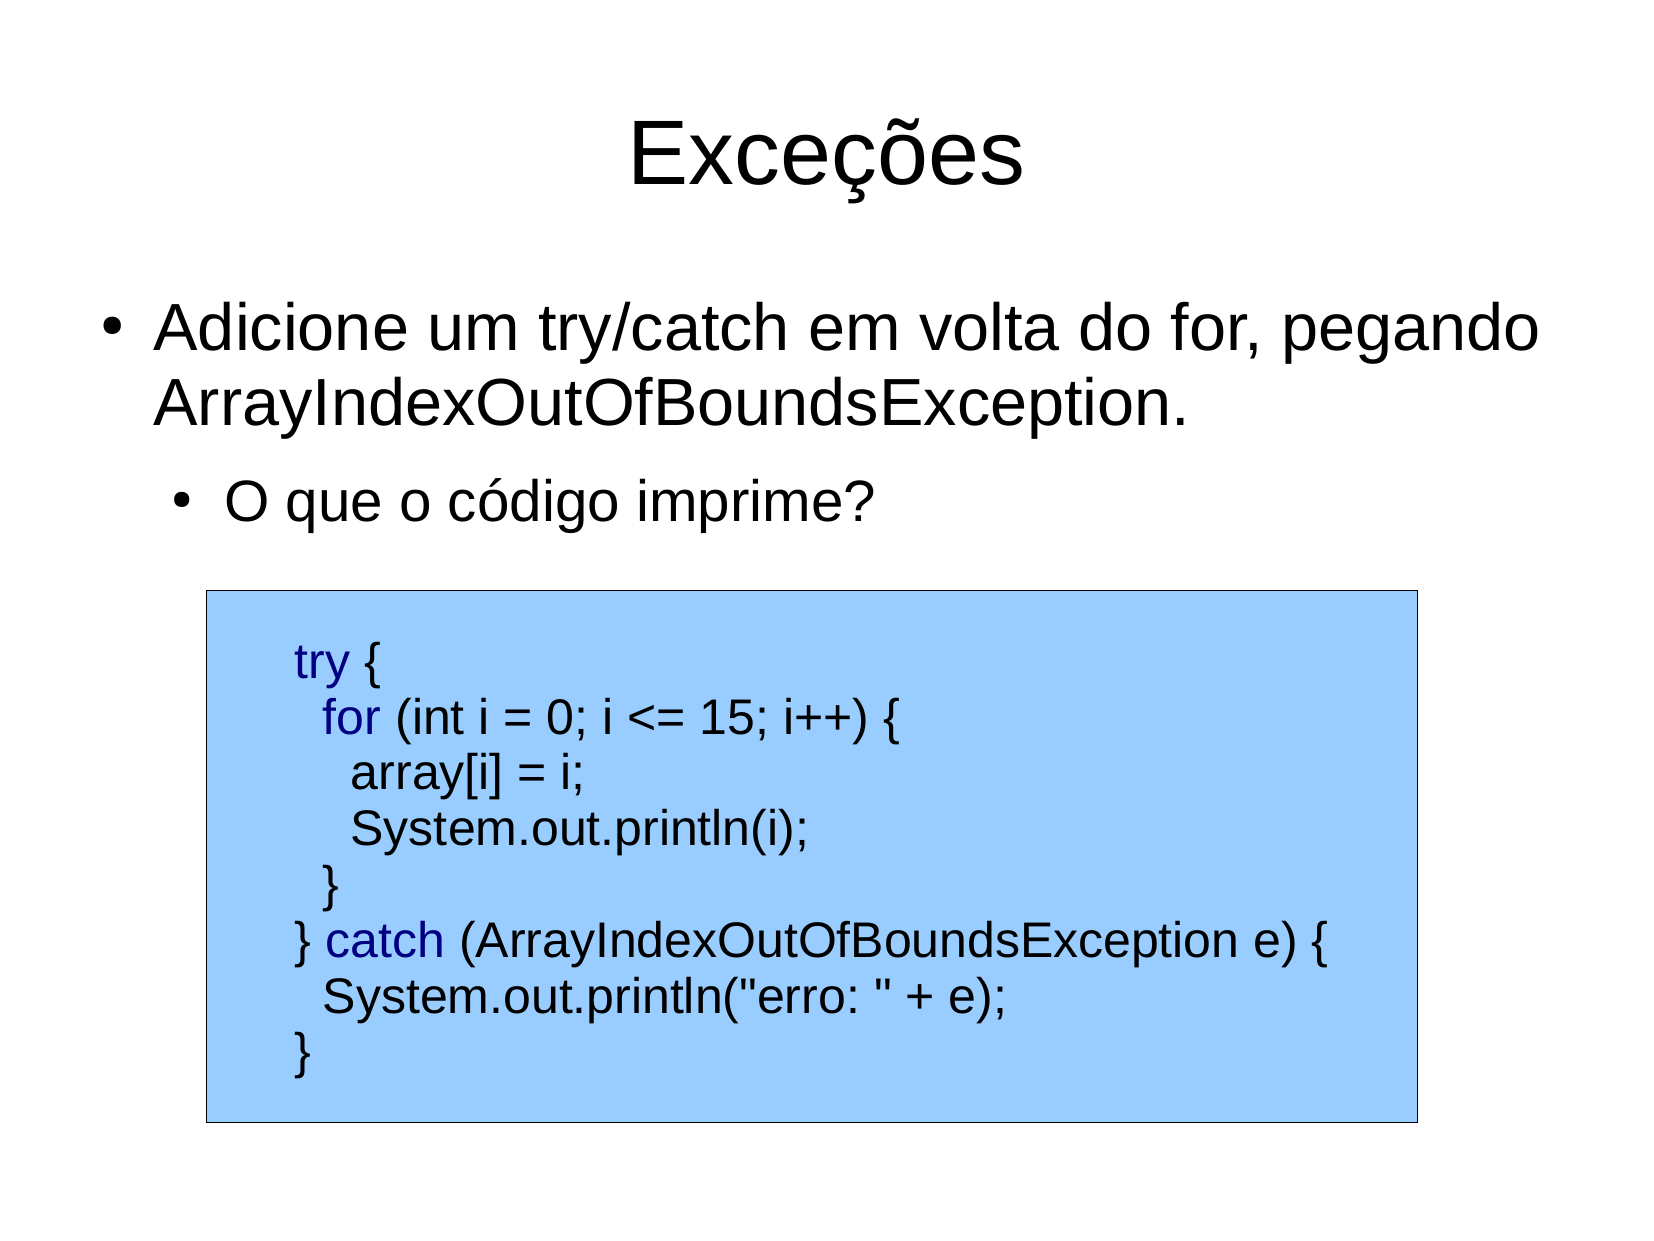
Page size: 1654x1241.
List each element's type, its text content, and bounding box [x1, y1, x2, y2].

title Exceções [82, 49, 1571, 257]
list Adicione um try/catch em volta do for, pegando ArrayIndexOutOfBoundsException. O que o código imprime? [82, 290, 1571, 1109]
text_box try { for (int i = 0; i <= 15; i++) { array[i] = i; System.out.println(i); } } catch (ArrayIndexOutOfBoundsException e) { System.out.println("erro: " + e); } [206, 590, 1418, 1123]
